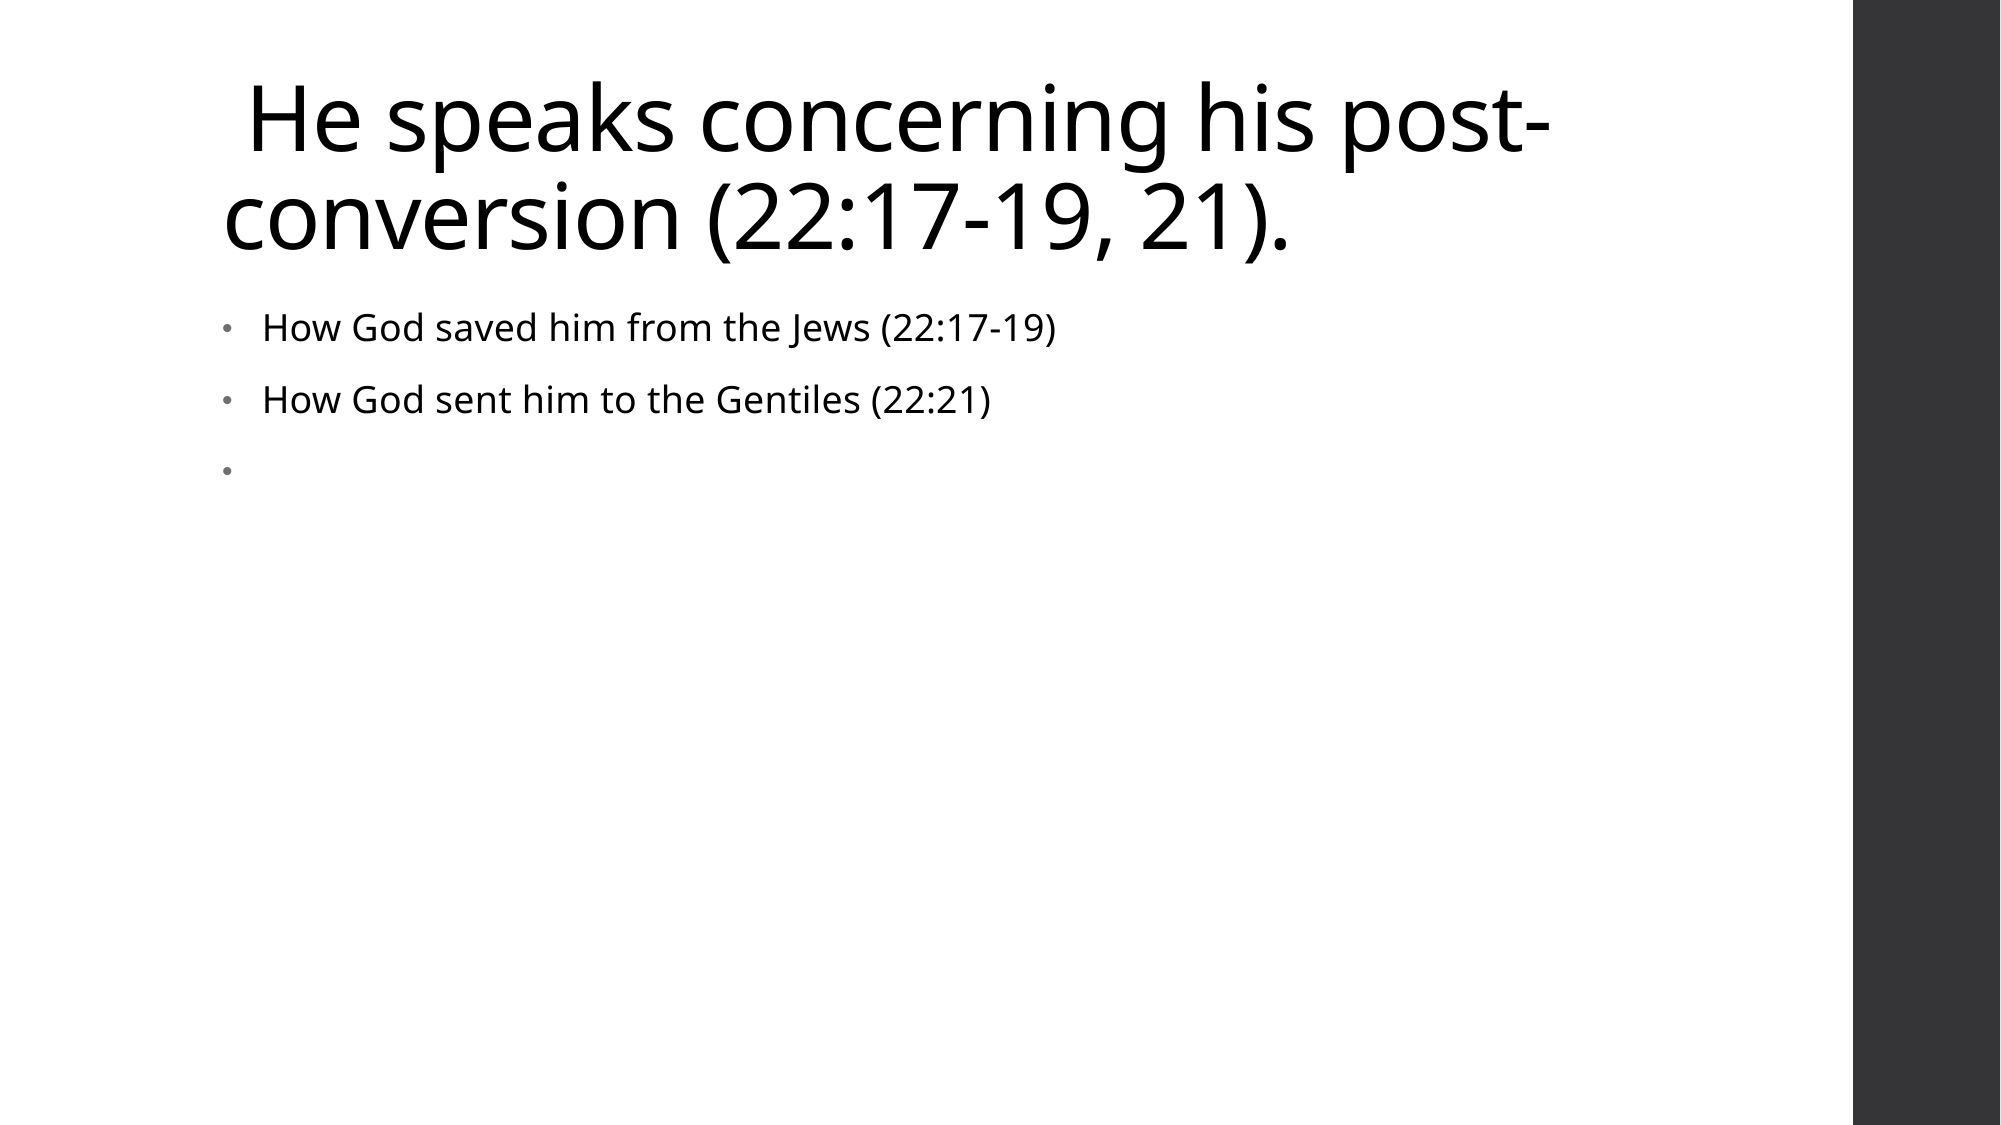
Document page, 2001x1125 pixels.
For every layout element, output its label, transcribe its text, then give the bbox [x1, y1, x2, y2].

list How God saved him from the Jews (22:17-19) How God sent him to the Gentiles (22:21) [206, 299, 1617, 1014]
title He speaks concerning his post-conversion (22:17-19, 21). [206, 60, 1797, 278]
